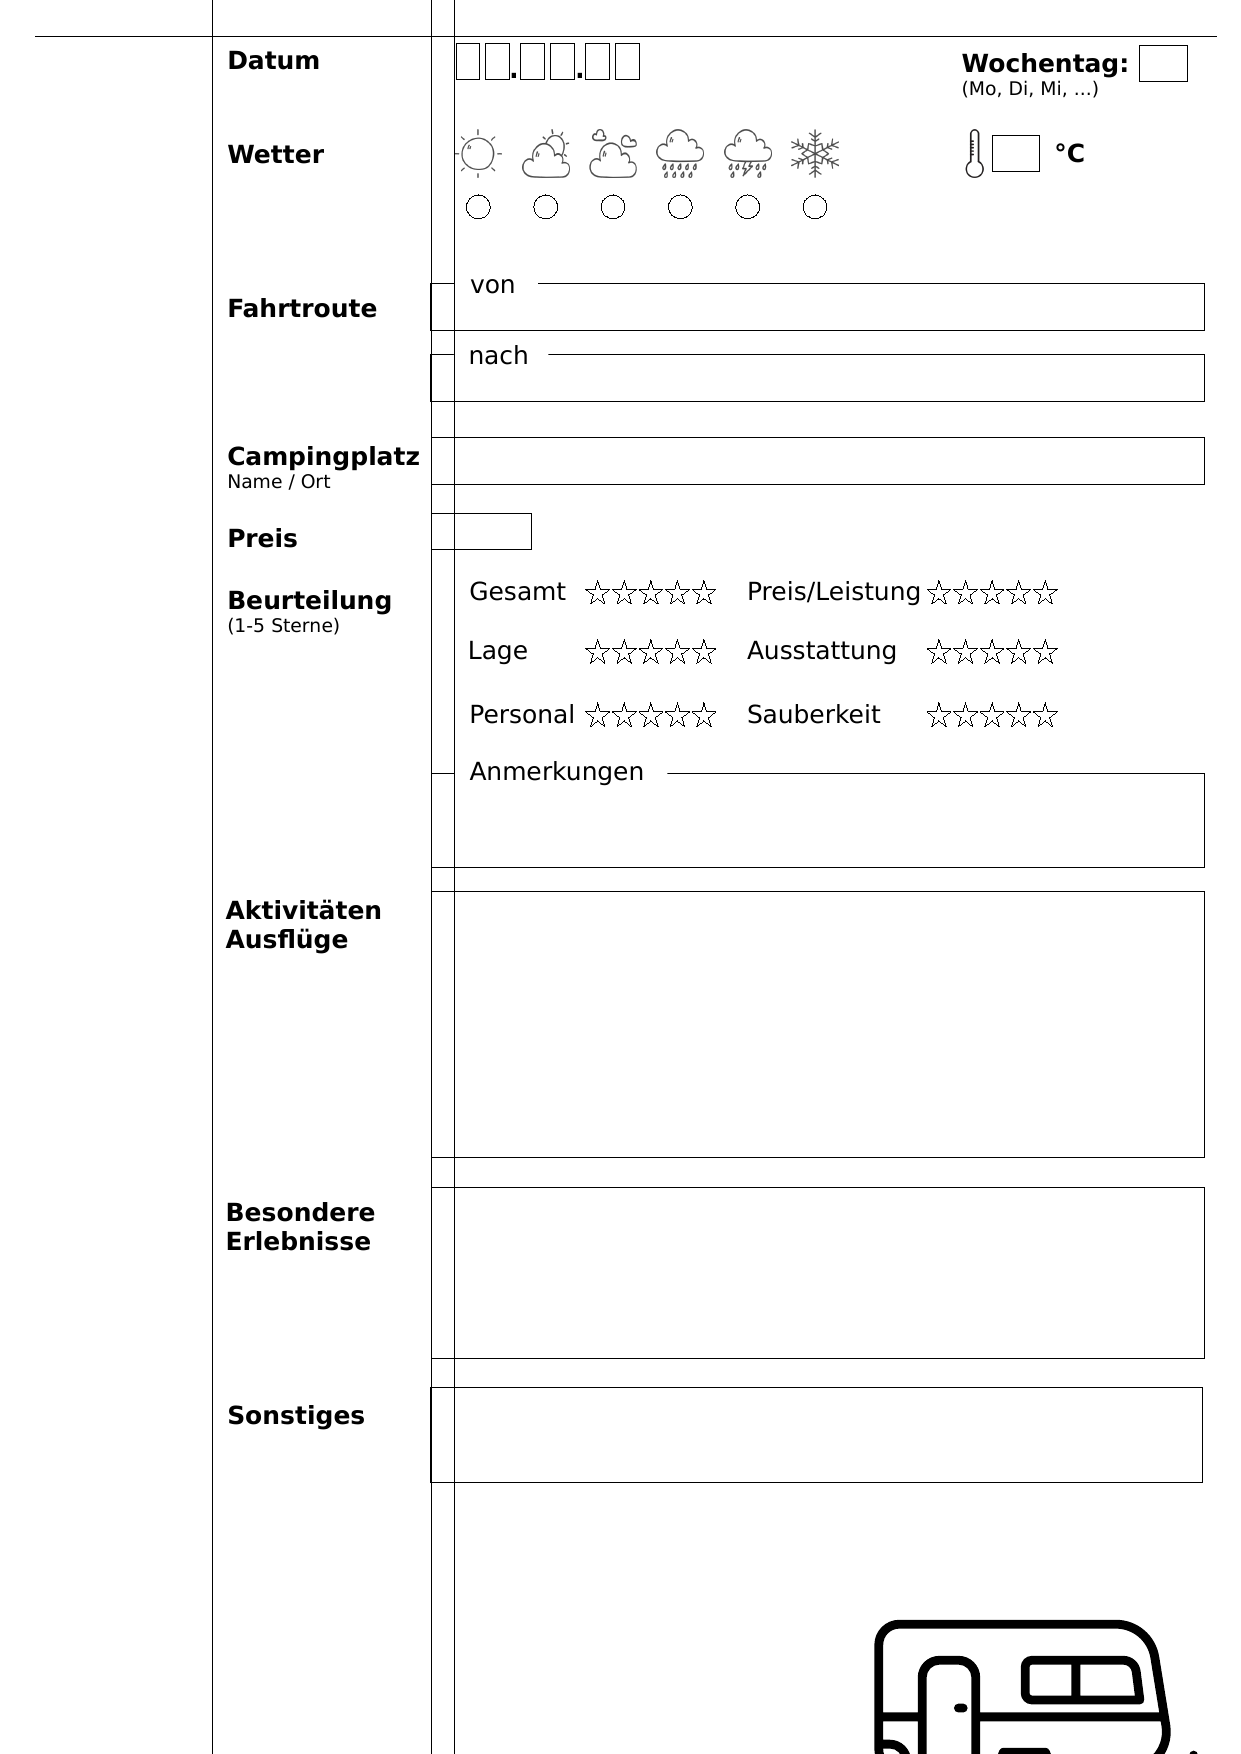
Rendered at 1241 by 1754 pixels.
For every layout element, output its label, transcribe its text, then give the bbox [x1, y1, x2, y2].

text_box Anmerkungen [455, 750, 668, 795]
text_box Fahrtroute [213, 286, 402, 360]
picture [455, 129, 502, 178]
text_box Aktivitäten Ausflüge [213, 888, 402, 963]
text_box . . [492, 37, 965, 96]
text_box Gesamt [455, 570, 582, 615]
text_box Sonstiges [213, 1393, 386, 1438]
text_box Ausstattung [732, 629, 913, 674]
picture [950, 129, 999, 178]
picture [874, 1544, 1208, 1754]
picture [589, 129, 637, 178]
text_box Preis [213, 516, 319, 562]
text_box Beurteilung (1-5 Sterne) [213, 578, 426, 653]
text_box nach [455, 333, 549, 378]
text_box Sauberkeit [732, 692, 896, 737]
text_box Preis/Leistung [732, 570, 937, 615]
text_box Campingplatz Name / Ort [213, 434, 431, 530]
text_box Wochentag: (Mo, Di, Mi, ...) [946, 41, 1146, 137]
text_box Besondere Erlebnisse [213, 1190, 402, 1264]
text_box °C [1039, 131, 1111, 176]
text_box . . [492, 32, 965, 36]
text_box von [455, 262, 538, 308]
text_box Personal [455, 692, 591, 737]
picture [522, 129, 570, 178]
text_box Lage [455, 629, 544, 674]
picture [791, 129, 839, 178]
picture [656, 129, 704, 178]
picture [724, 129, 772, 178]
text_box Datum [213, 39, 378, 89]
text_box Wetter [213, 132, 349, 178]
